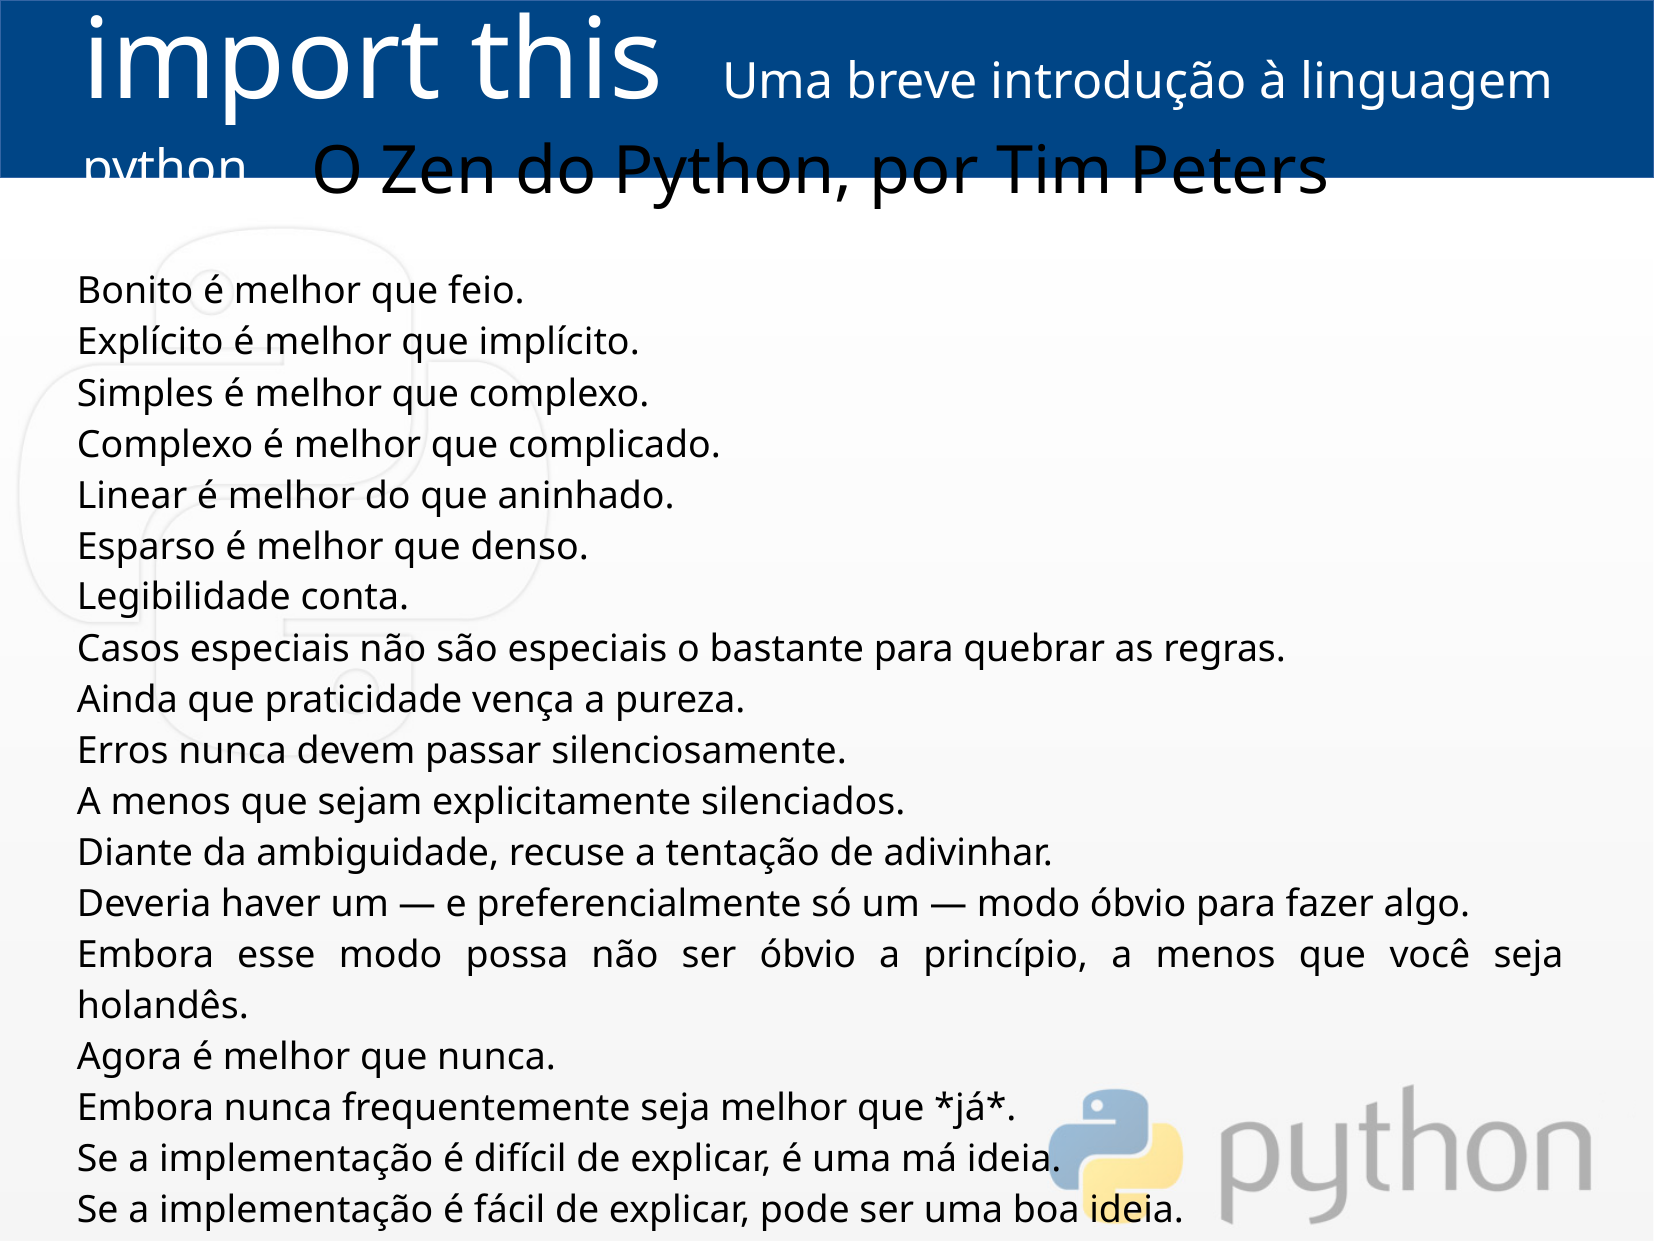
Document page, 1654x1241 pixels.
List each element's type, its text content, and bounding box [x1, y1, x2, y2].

title import this Uma breve introdução à linguagem python [82, 1, 1571, 178]
text_box [0, 0, 1654, 178]
subtitle O Zen do Python, por Tim Peters Bonito é melhor que feio. Explícito é melhor que implícito. Simples é melhor que complexo. Complexo é melhor que complicado. Linear é melhor do que aninhado. Esparso é melhor que denso. Legibilidade conta. Casos especiais não são especiais o bastante para quebrar as regras. Ainda que praticidade vença a pureza. Erros nunca devem passar silenciosamente. A menos que sejam explicitamente silenciados. Diante da ambiguidade, recuse a tentação de adivinhar. Deveria haver um — e preferencialmente só um — modo óbvio para fazer algo. Embora esse modo possa não ser óbvio a princípio, a menos que você seja holandês. Agora é melhor que nunca. Embora nunca frequentemente seja melhor que *já*. Se a implementação é difícil de explicar, é uma má ideia. Se a implementação é fácil de explicar, pode ser uma boa ideia. Namespaces são uma grande ideia — vamos ter mais dessas! [76, 188, 1565, 1219]
picture [0, 208, 1654, 1241]
